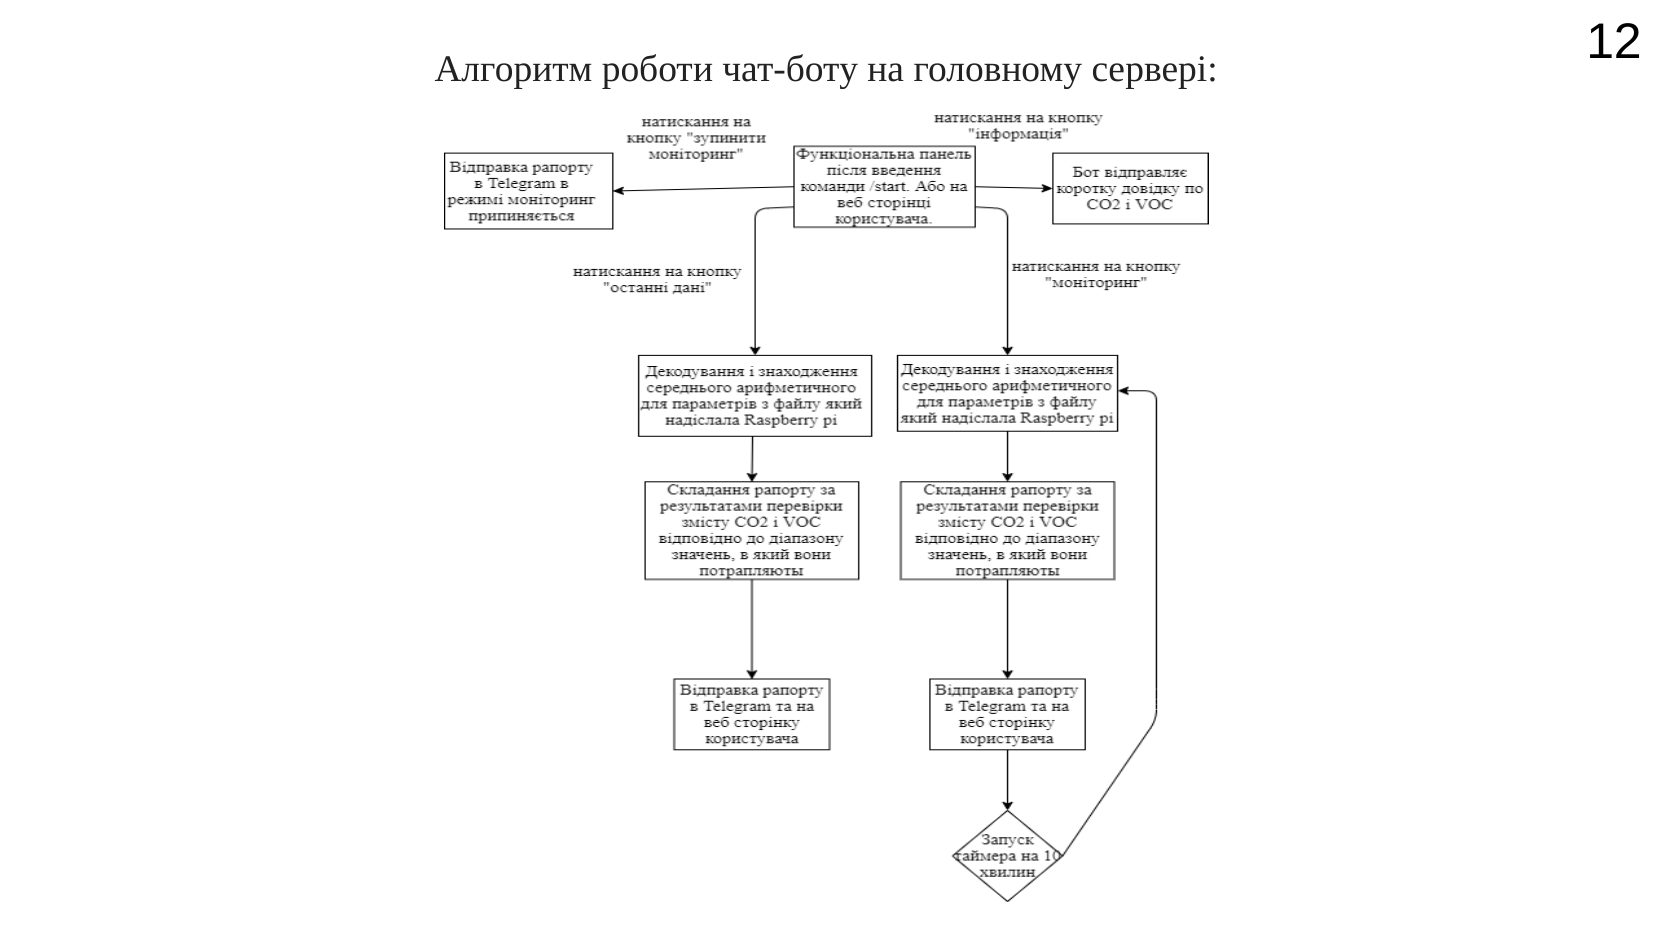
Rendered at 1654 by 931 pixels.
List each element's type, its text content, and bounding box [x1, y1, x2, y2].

text_box <номер> [1571, 0, 1654, 76]
text_box Алгоритм роботи чат-боту на головному сервері: [407, 0, 1246, 97]
picture [444, 97, 1209, 902]
